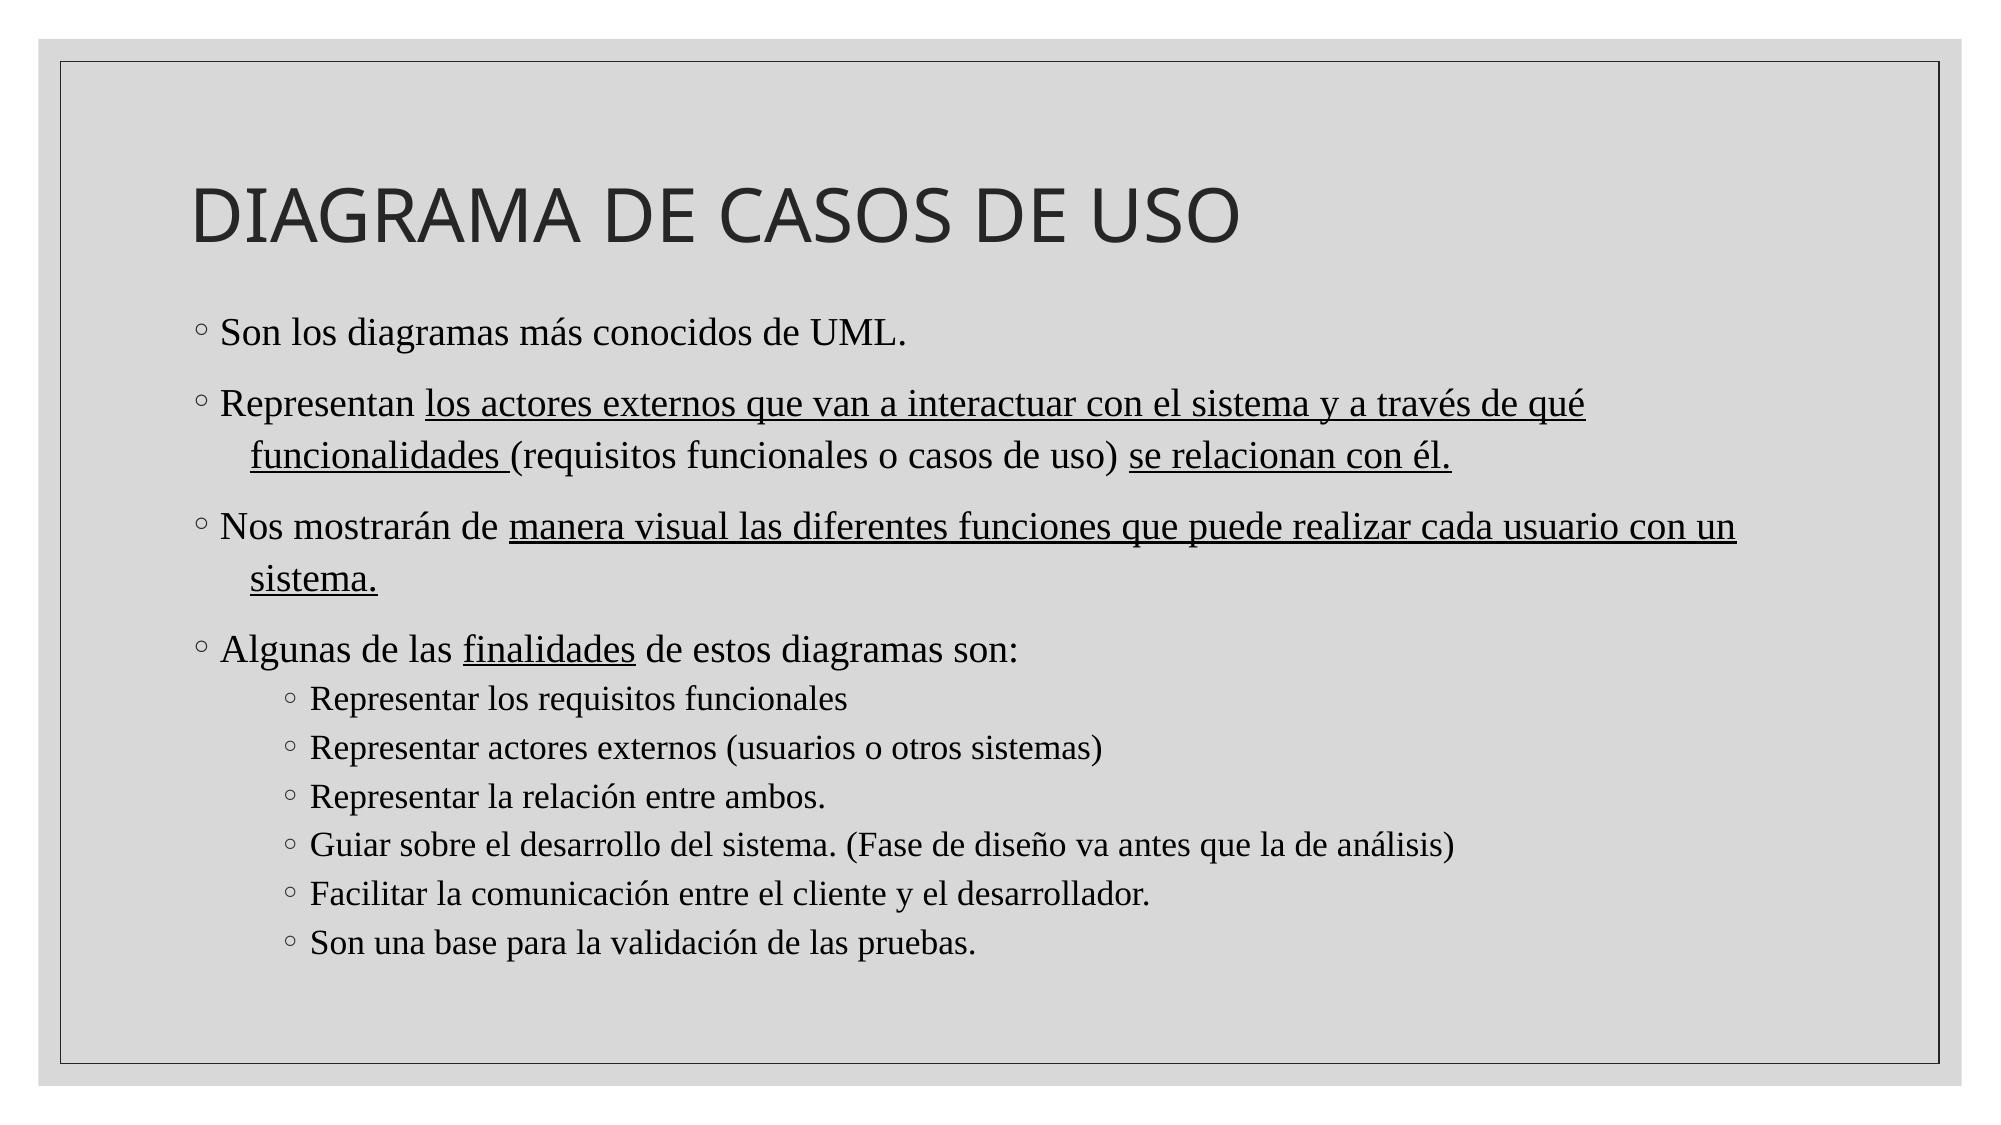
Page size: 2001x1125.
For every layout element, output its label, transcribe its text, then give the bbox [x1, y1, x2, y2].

title DIAGRAMA DE CASOS DE USO [174, 105, 1825, 293]
list Son los diagramas más conocidos de UML. Representan los actores externos que van a interactuar con el sistema y a través de qué funcionalidades (requisitos funcionales o casos de uso) se relacionan con él. Nos mostrarán de manera visual las diferentes funciones que puede realizar cada usuario con un sistema. Algunas de las finalidades de estos diagramas son: Representar los requisitos funcionales Representar actores externos (usuarios o otros sistemas) Representar la relación entre ambos. Guiar sobre el desarrollo del sistema. (Fase de diseño va antes que la de análisis) Facilitar la comunicación entre el cliente y el desarrollador. Son una base para la validación de las pruebas. [174, 293, 1825, 977]
